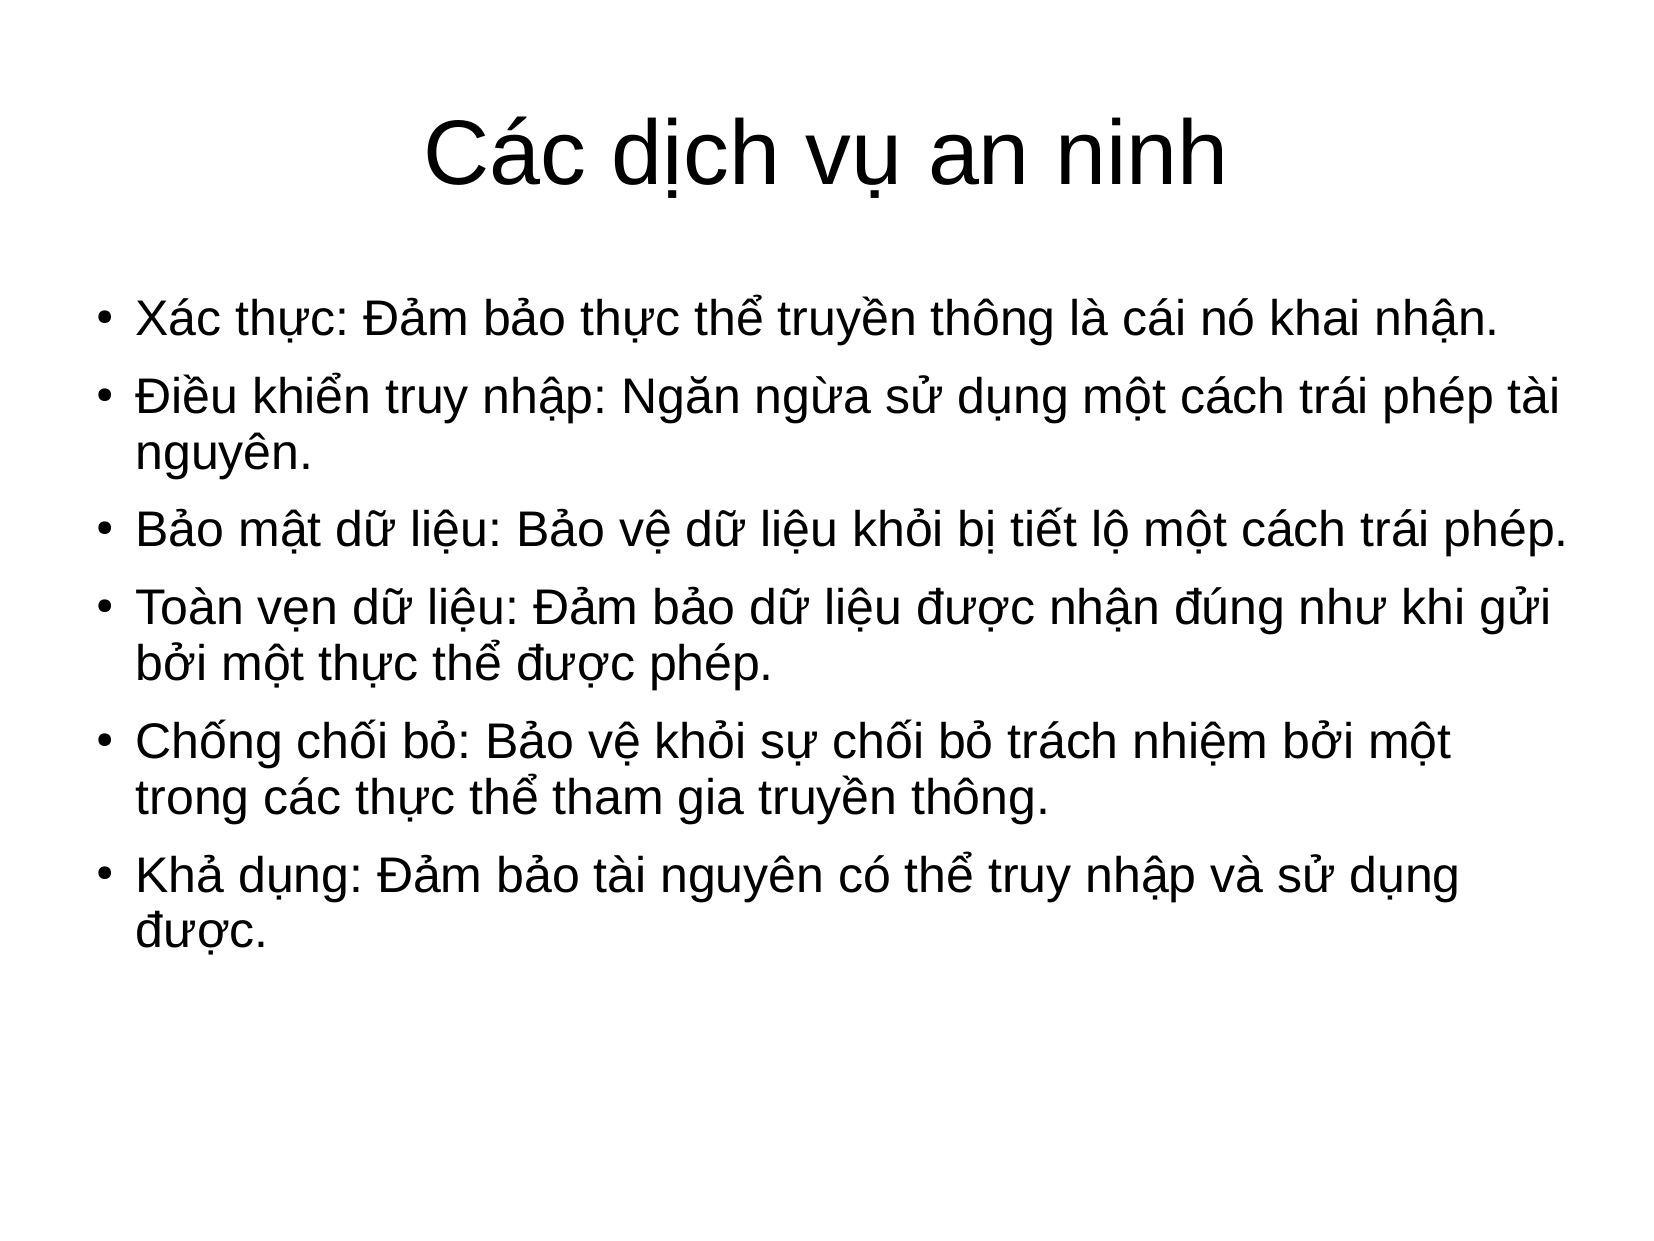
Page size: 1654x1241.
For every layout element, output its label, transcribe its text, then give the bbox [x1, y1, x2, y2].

list Xác thực: Đảm bảo thực thể truyền thông là cái nó khai nhận. Điều khiển truy nhập: Ngăn ngừa sử dụng một cách trái phép tài nguyên. Bảo mật dữ liệu: Bảo vệ dữ liệu khỏi bị tiết lộ một cách trái phép. Toàn vẹn dữ liệu: Đảm bảo dữ liệu được nhận đúng như khi gửi bởi một thực thể được phép. Chống chối bỏ: Bảo vệ khỏi sự chối bỏ trách nhiệm bởi một trong các thực thể tham gia truyền thông. Khả dụng: Đảm bảo tài nguyên có thể truy nhập và sử dụng được. [82, 290, 1571, 1010]
title Các dịch vụ an ninh [82, 49, 1571, 257]
